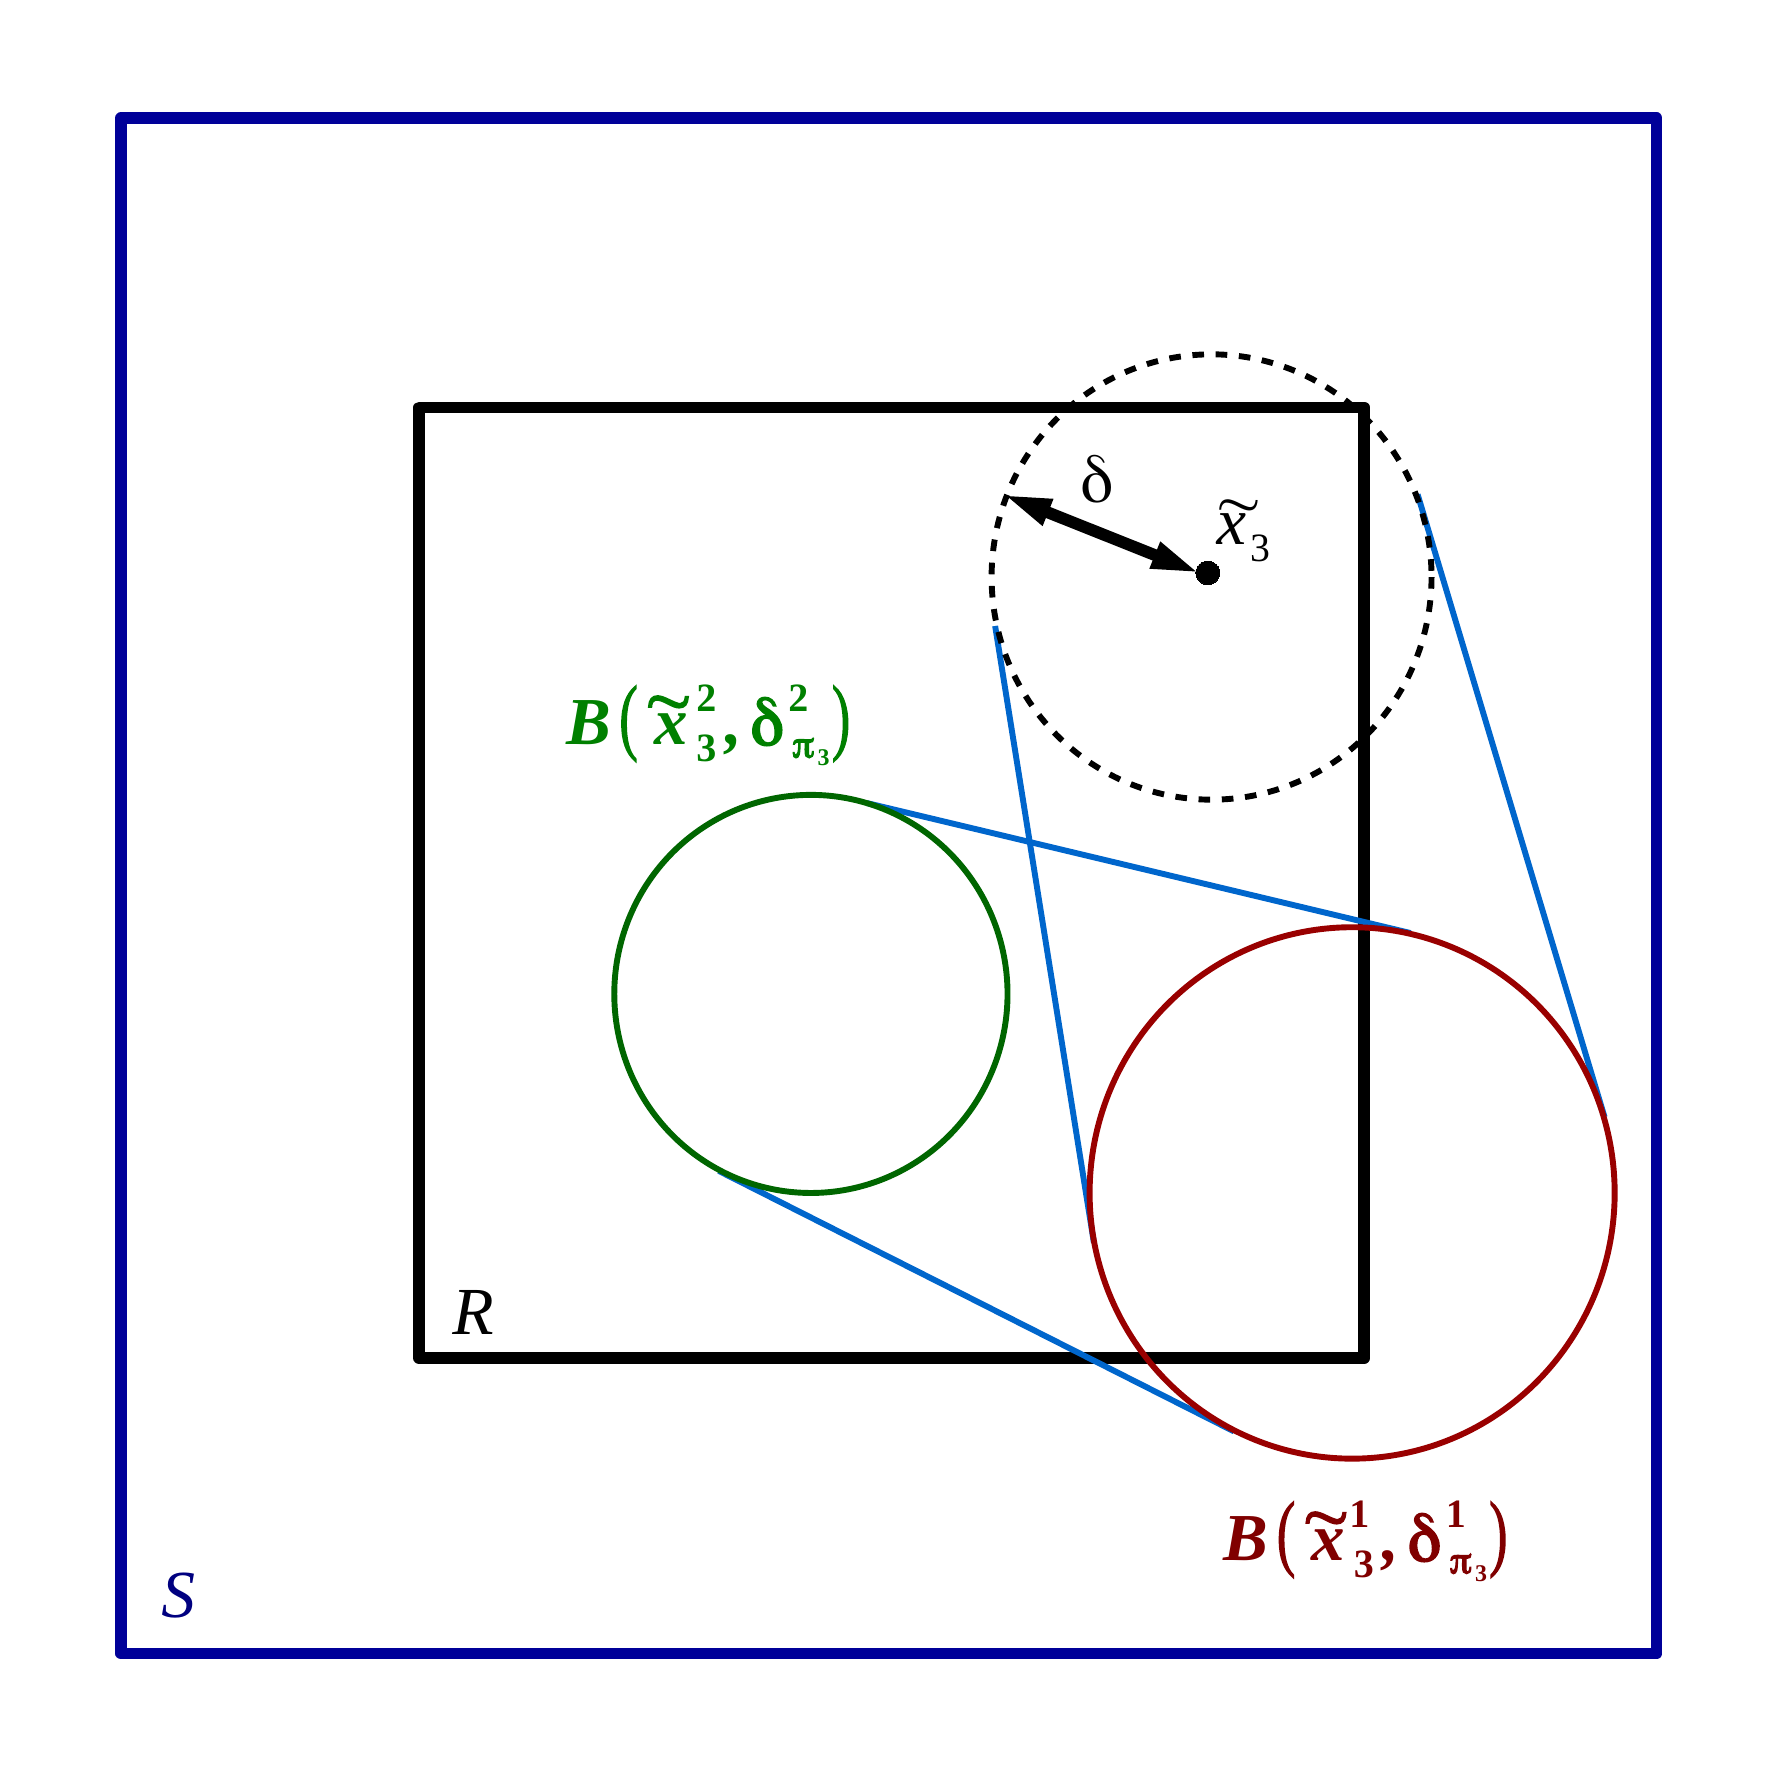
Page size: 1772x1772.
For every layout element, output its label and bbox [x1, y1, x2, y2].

chart [1202, 1489, 1531, 1589]
chart [431, 1275, 512, 1351]
chart [545, 673, 873, 773]
chart [1195, 485, 1286, 572]
text_box [1195, 561, 1220, 585]
chart [1063, 451, 1132, 507]
chart [144, 1559, 216, 1635]
